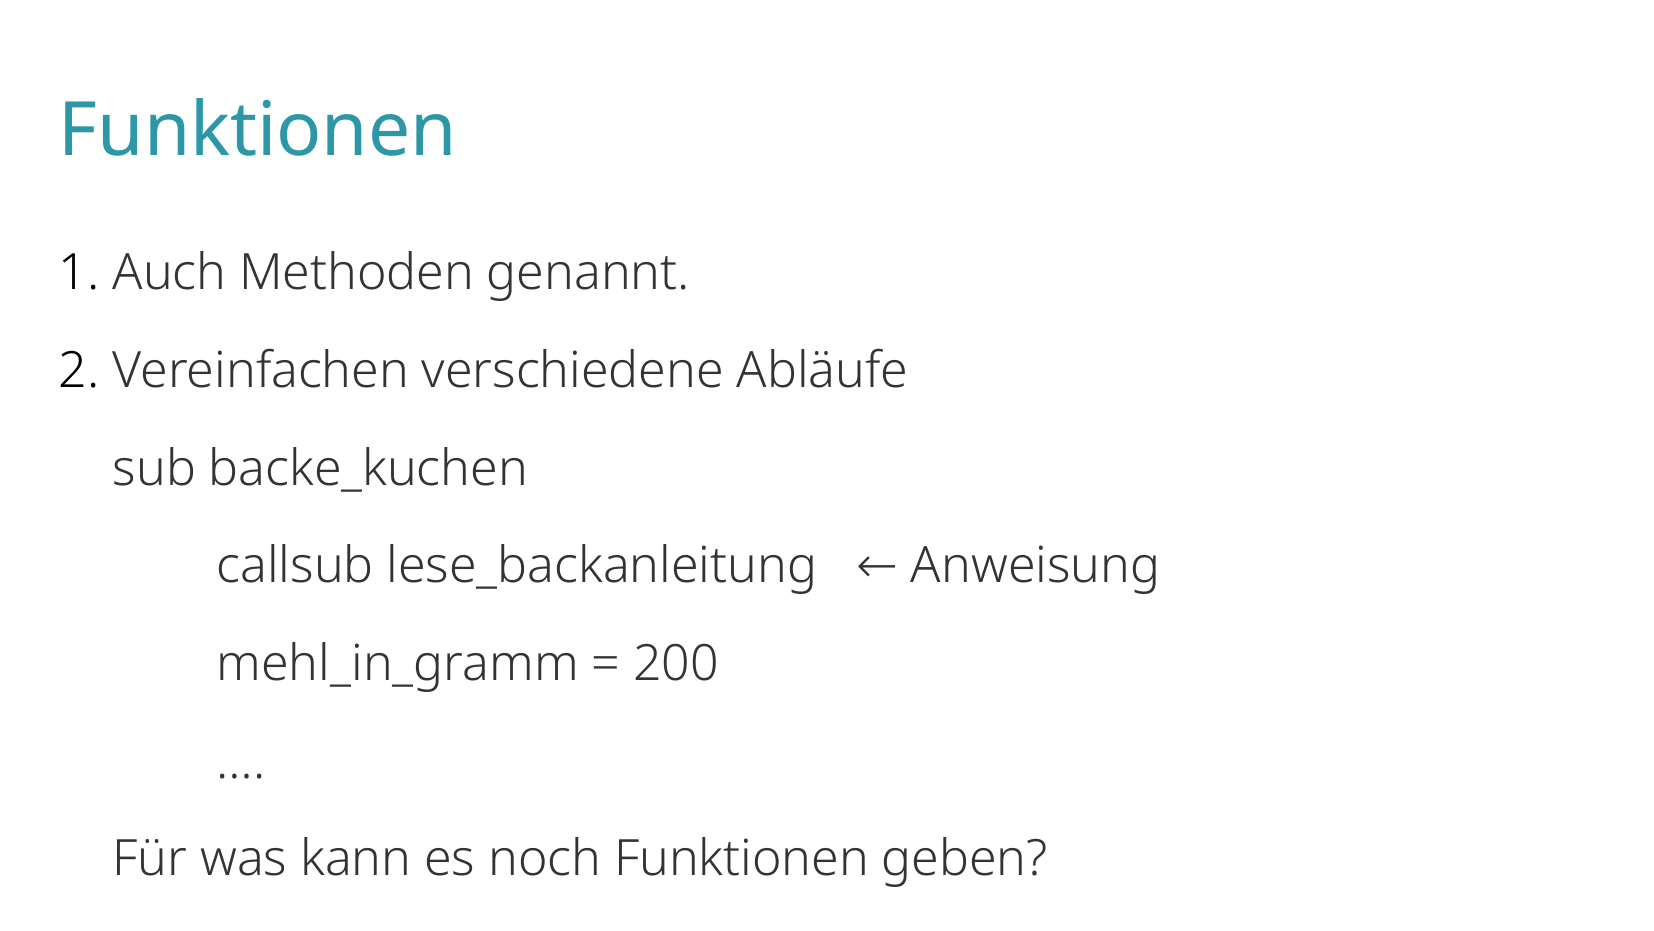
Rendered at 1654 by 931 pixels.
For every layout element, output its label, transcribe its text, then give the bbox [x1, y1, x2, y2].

title Funktionen [59, 59, 1595, 178]
list Auch Methoden genannt. Vereinfachen verschiedene Abläufe sub backe_kuchen callsub lese_backanleitung ← Anweisung mehl_in_gramm = 200 …. Für was kann es noch Funktionen geben? [59, 236, 1536, 768]
